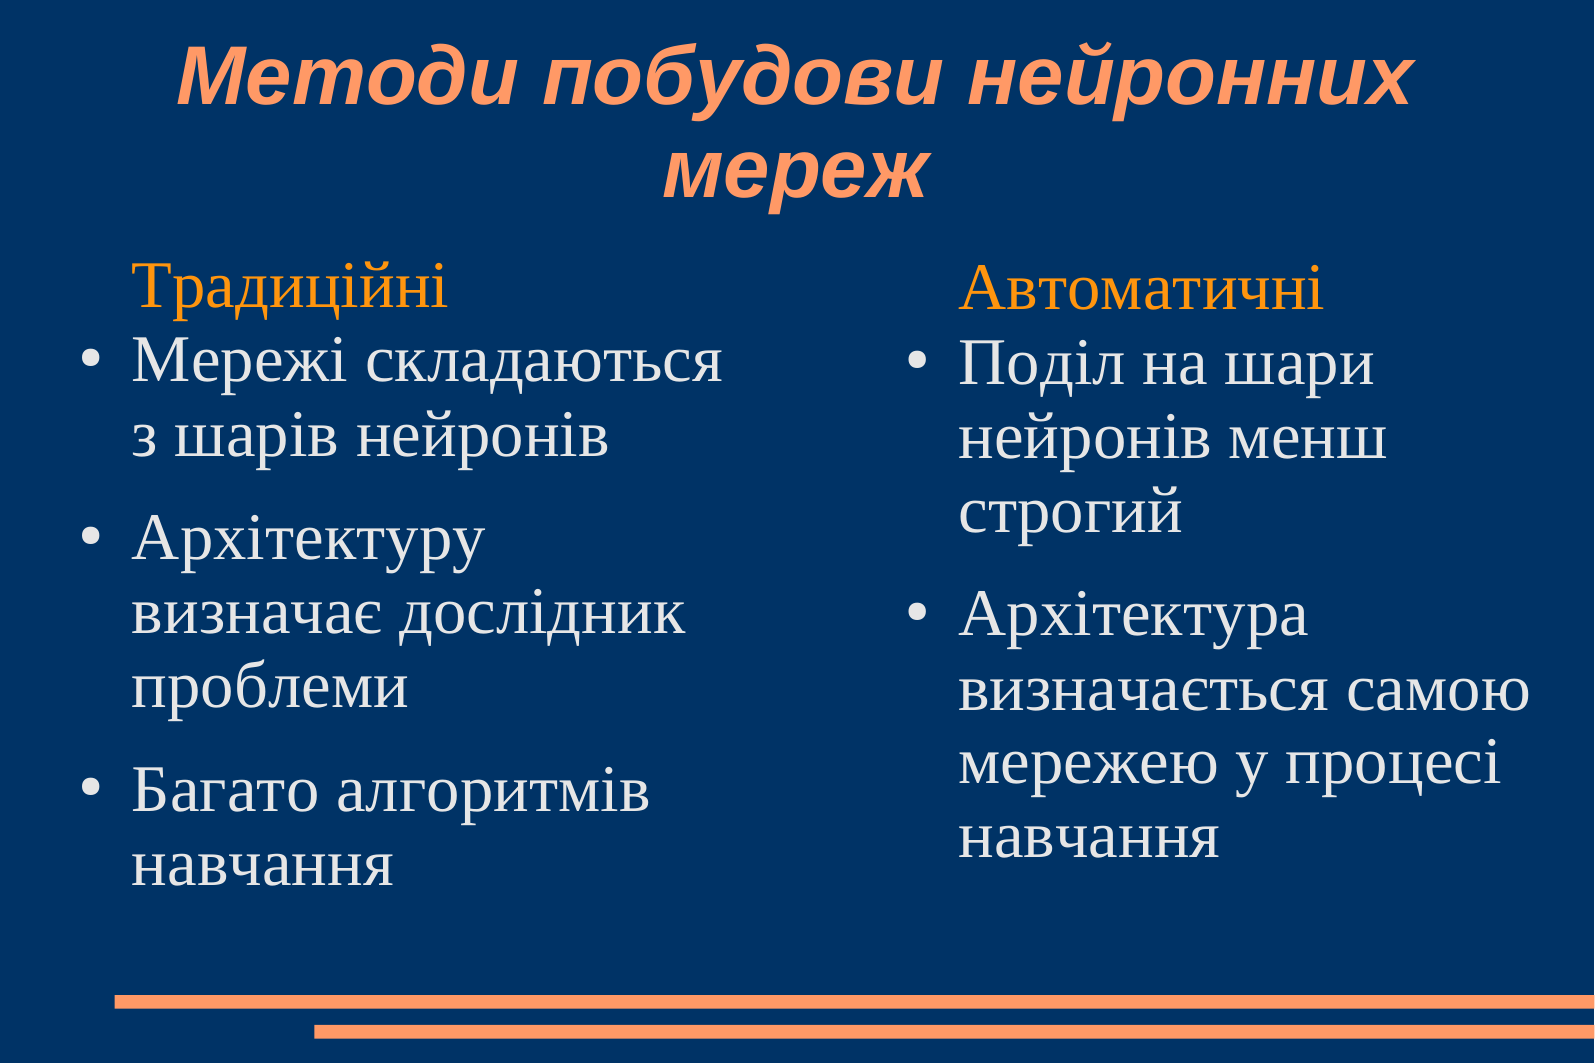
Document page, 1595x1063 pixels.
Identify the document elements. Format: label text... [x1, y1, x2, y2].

title Методи побудови нейронних мереж [114, 29, 1477, 216]
list Традиційні Мережі складаються з шарів нейронів Архітектуру визначає дослідник проблеми Багато алгоритмів навчання [61, 248, 739, 1063]
list Автоматичні Поділ на шари нейронів менш строгий Архітектура визначається самою мережею у процесі навчання [887, 250, 1565, 945]
